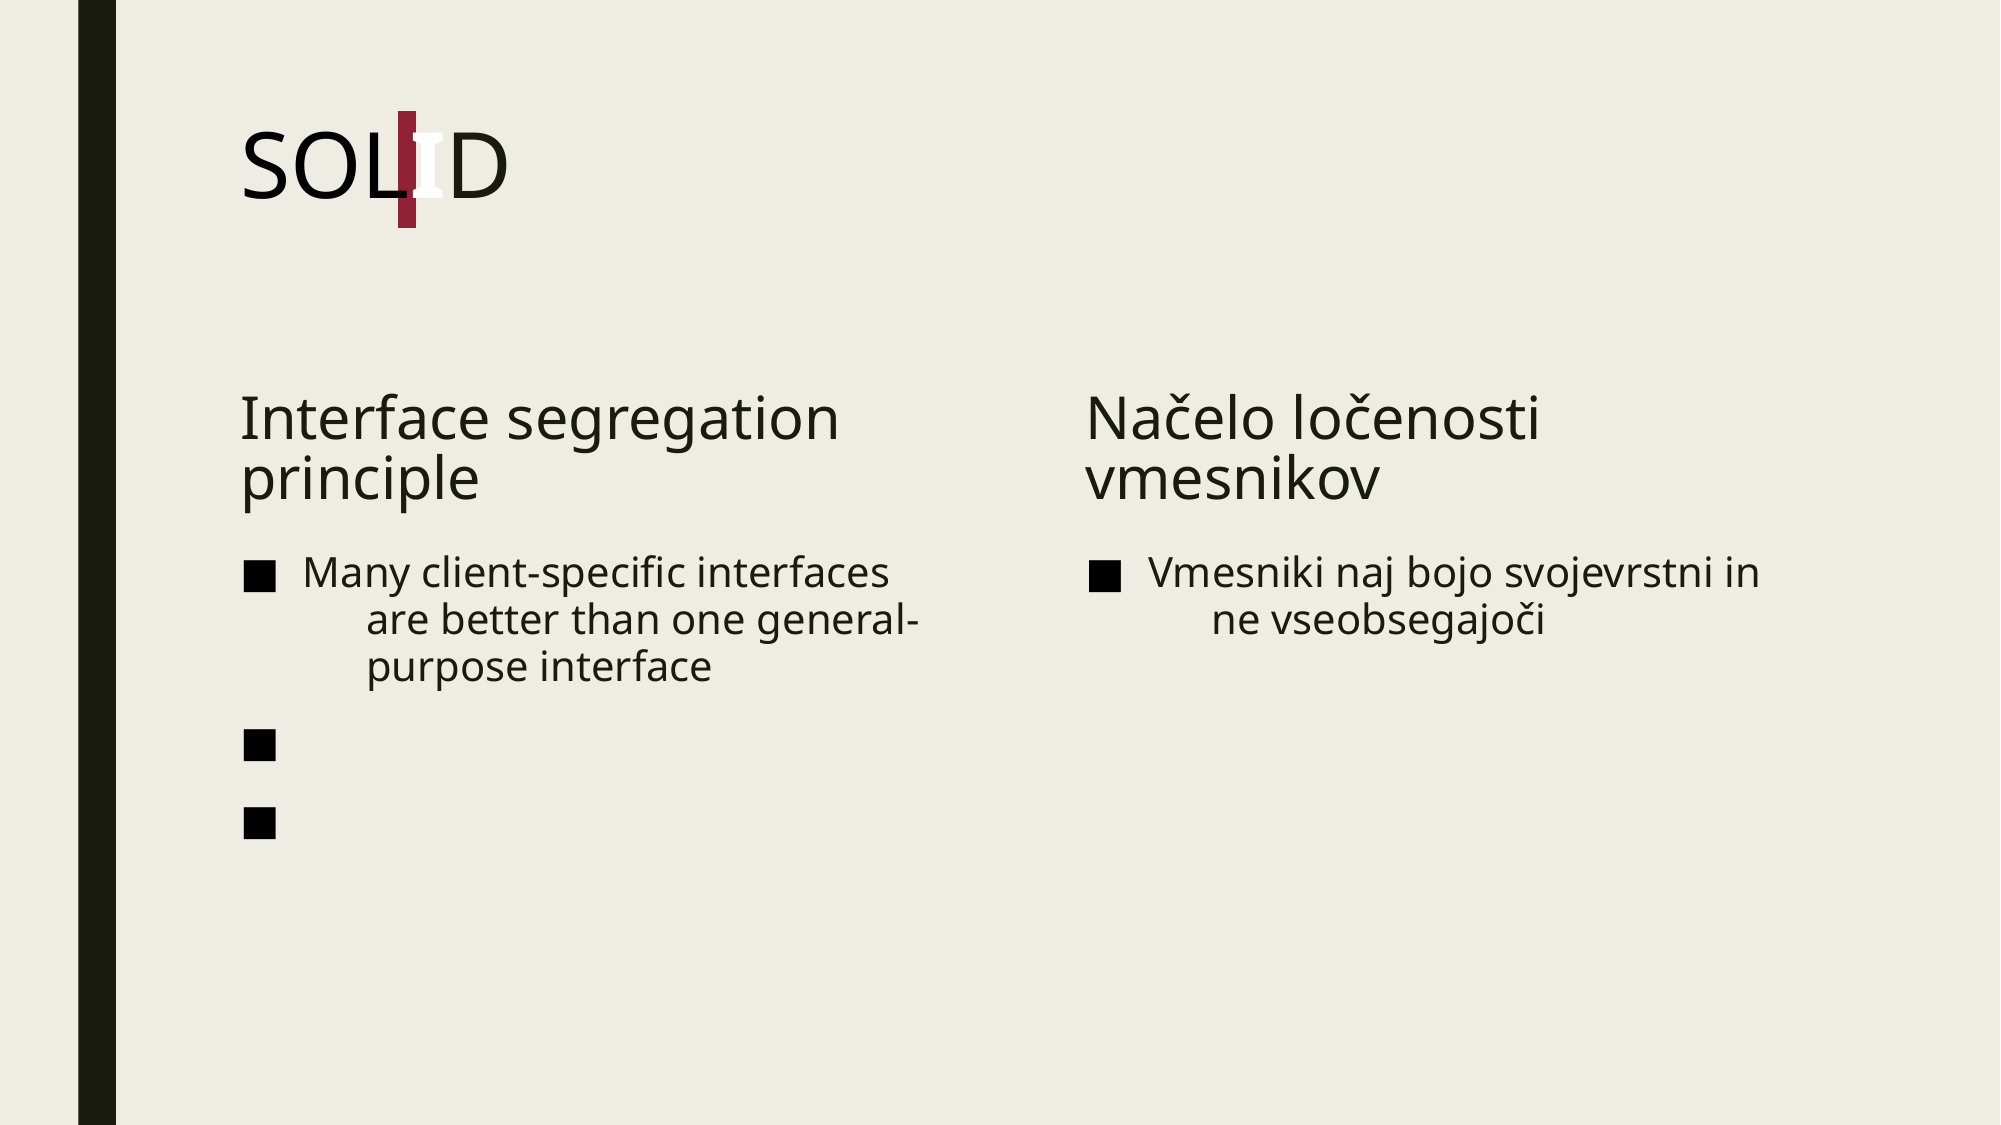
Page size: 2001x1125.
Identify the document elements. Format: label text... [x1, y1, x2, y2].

list Vmesniki naj bojo svojevrstni in ne vseobsegajoči [1070, 542, 1800, 963]
list Interface segregation principle [225, 383, 954, 520]
list Načelo ločenosti vmesnikov [1070, 383, 1800, 520]
list Many client-specific interfaces are better than one general-purpose interface [225, 542, 954, 963]
title SOLID [225, 112, 1801, 357]
